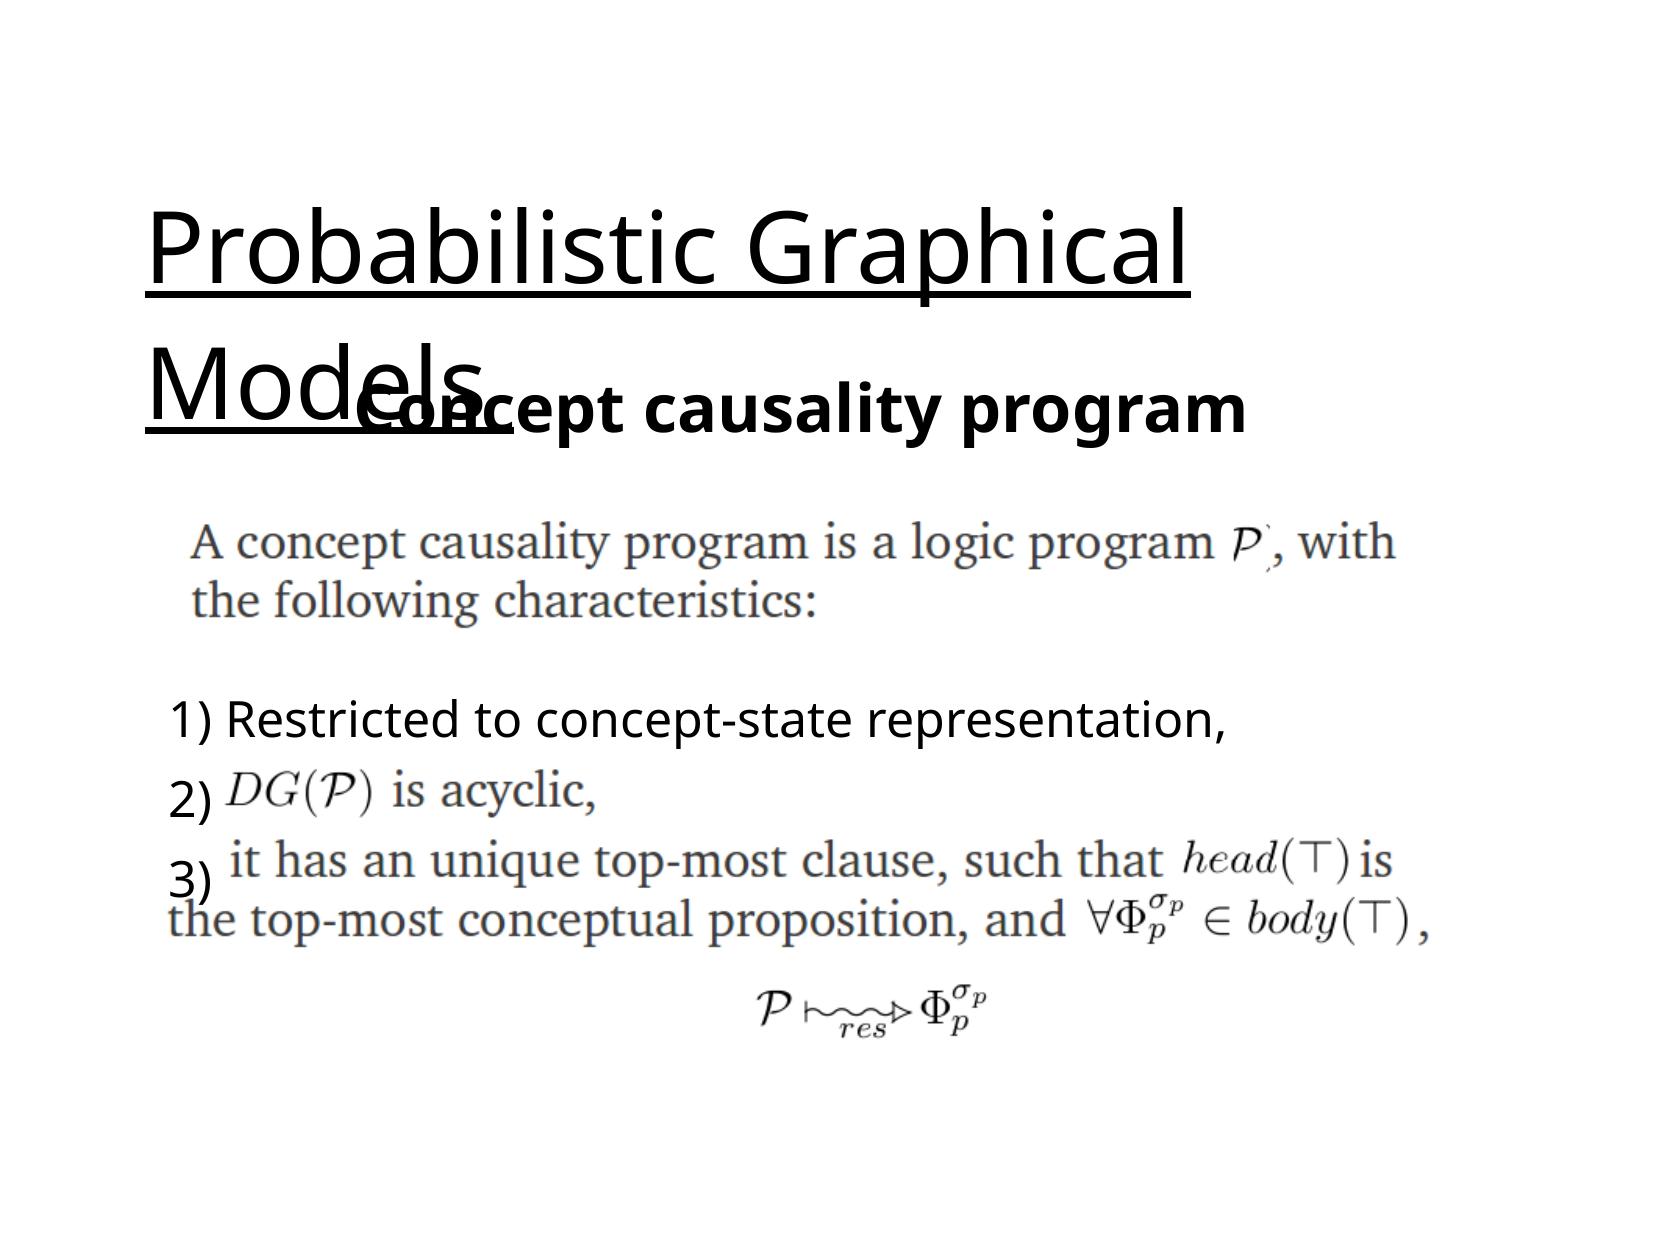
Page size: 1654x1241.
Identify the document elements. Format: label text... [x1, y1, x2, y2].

text_box Probabilistic Graphical Models [129, 168, 1517, 304]
picture [177, 503, 1470, 639]
text_box Restricted to concept-state representation, [154, 676, 1506, 950]
text_box Concept causality program [338, 354, 1329, 462]
picture [147, 748, 1483, 1058]
